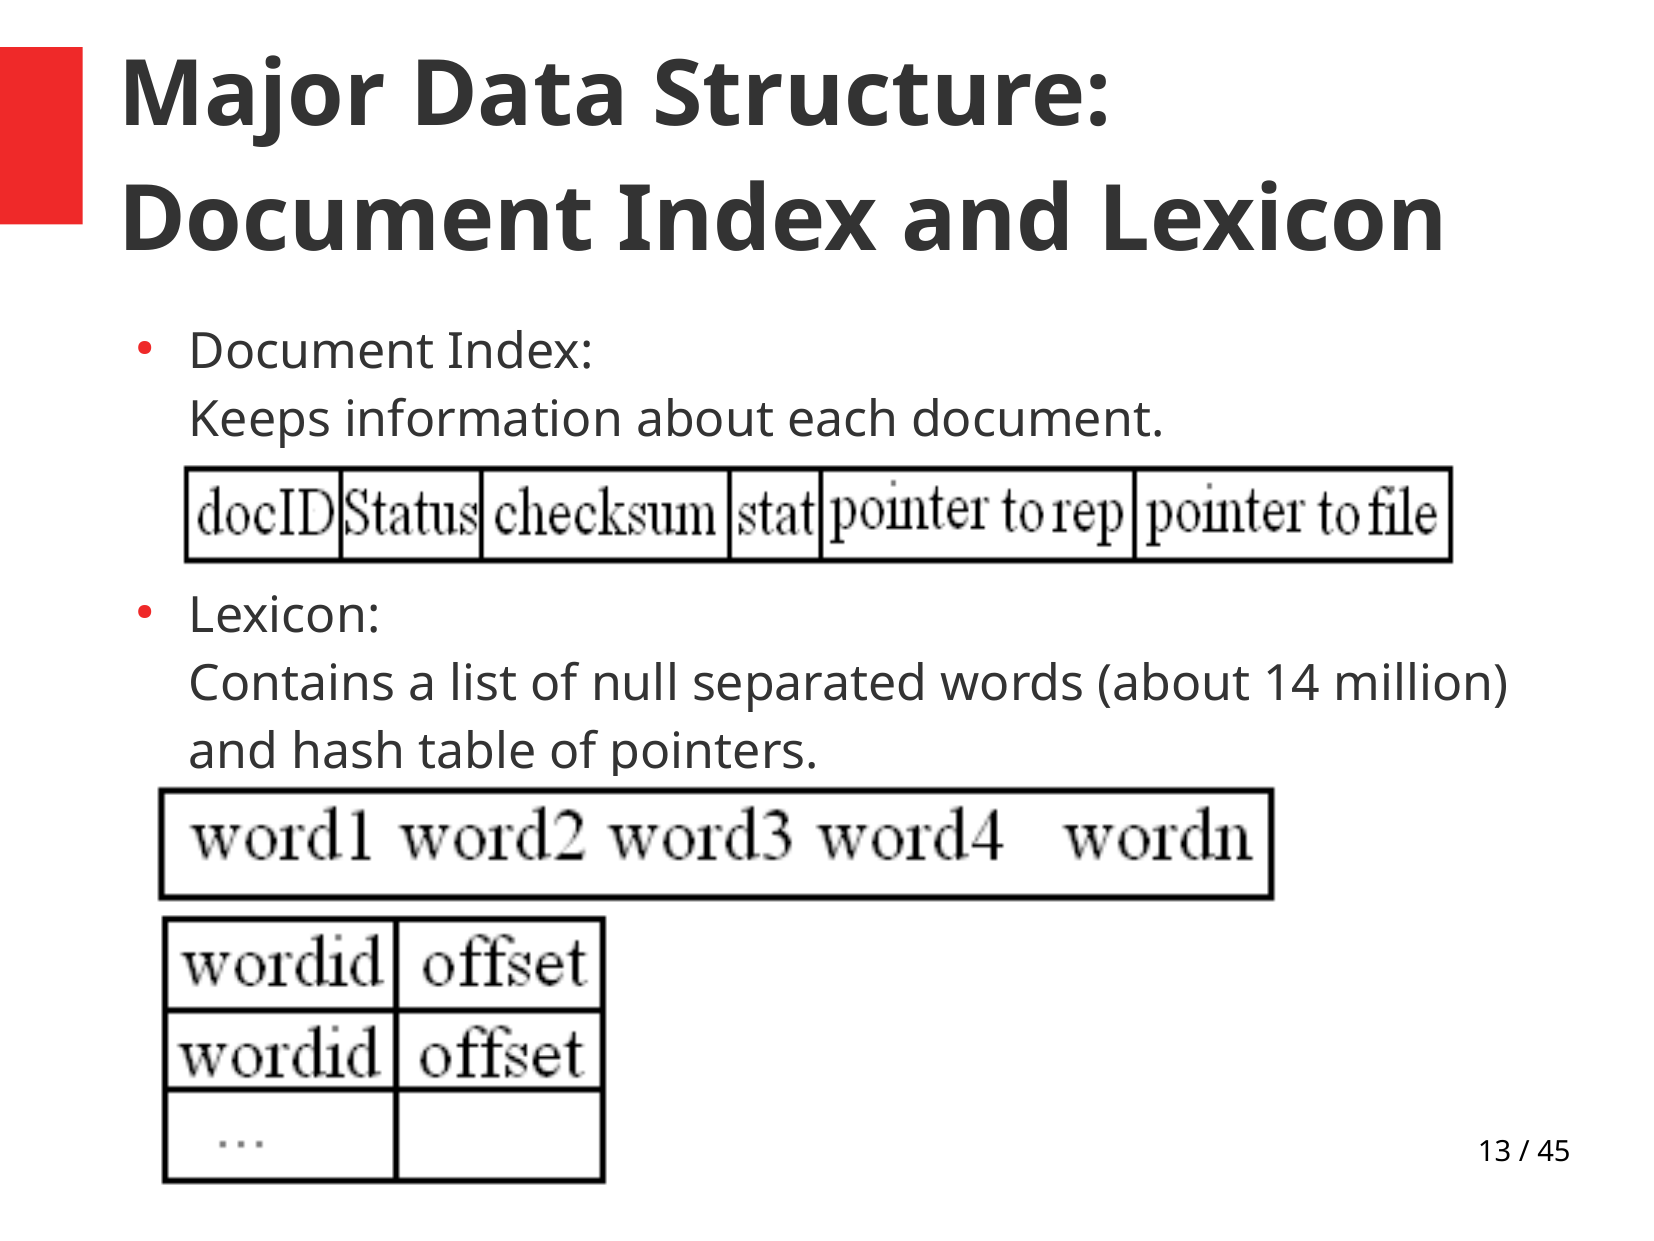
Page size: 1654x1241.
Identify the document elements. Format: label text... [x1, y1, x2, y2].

chart [160, 911, 616, 1197]
chart [150, 776, 1291, 908]
list Document Index: Keeps information about each document. Lexicon: Contains a list of null separated words (about 14 million) and hash table of pointers. [118, 315, 1536, 1198]
title Major Data Structure: Document Index and Lexicon [118, 28, 1571, 278]
chart [180, 465, 1456, 570]
